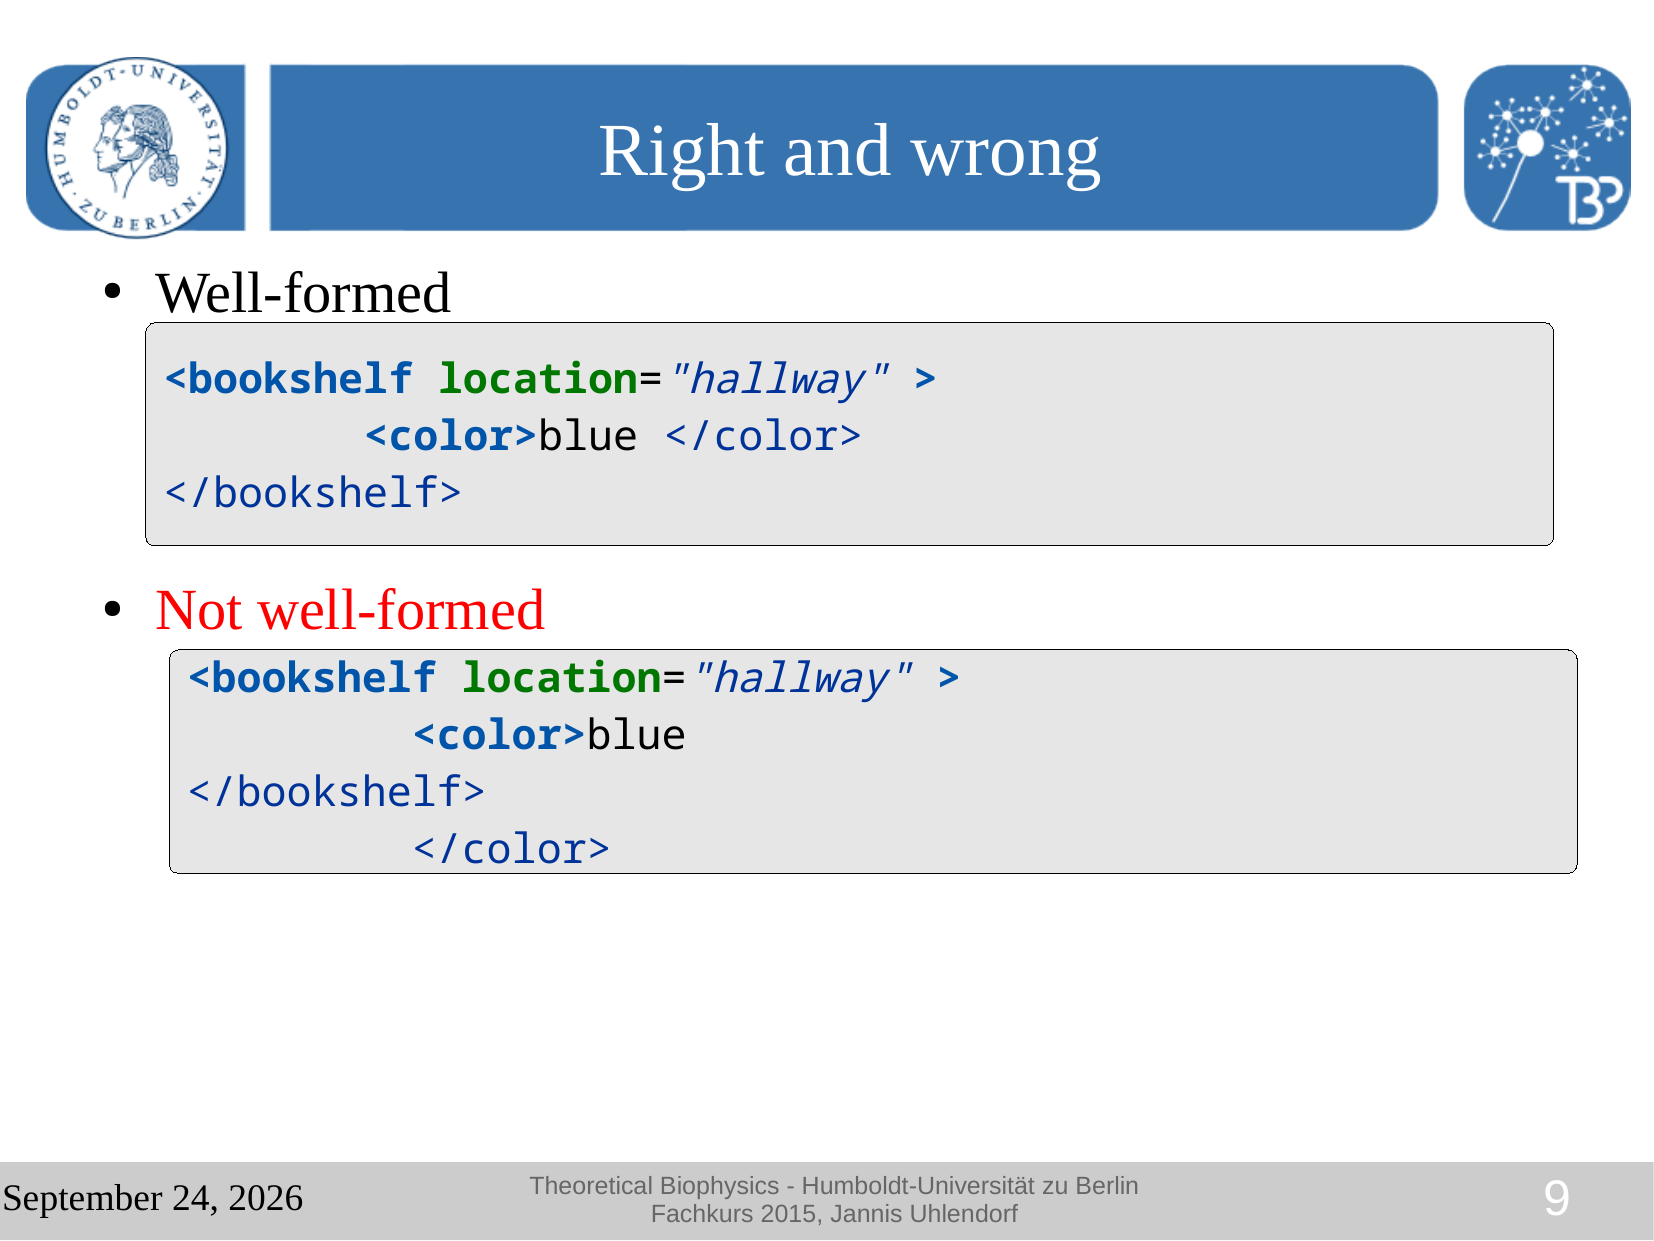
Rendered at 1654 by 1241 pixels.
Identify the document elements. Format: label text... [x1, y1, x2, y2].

text_box <bookshelf location="hallway" > <color>blue </color> </bookshelf> [145, 322, 1554, 546]
text_box <bookshelf location="hallway" > <color>blue </bookshelf> </color> [169, 649, 1578, 874]
list Well-formed Not well-formed [84, 260, 1573, 1155]
title Right and wrong [266, 74, 1434, 227]
picture [26, 57, 1631, 248]
